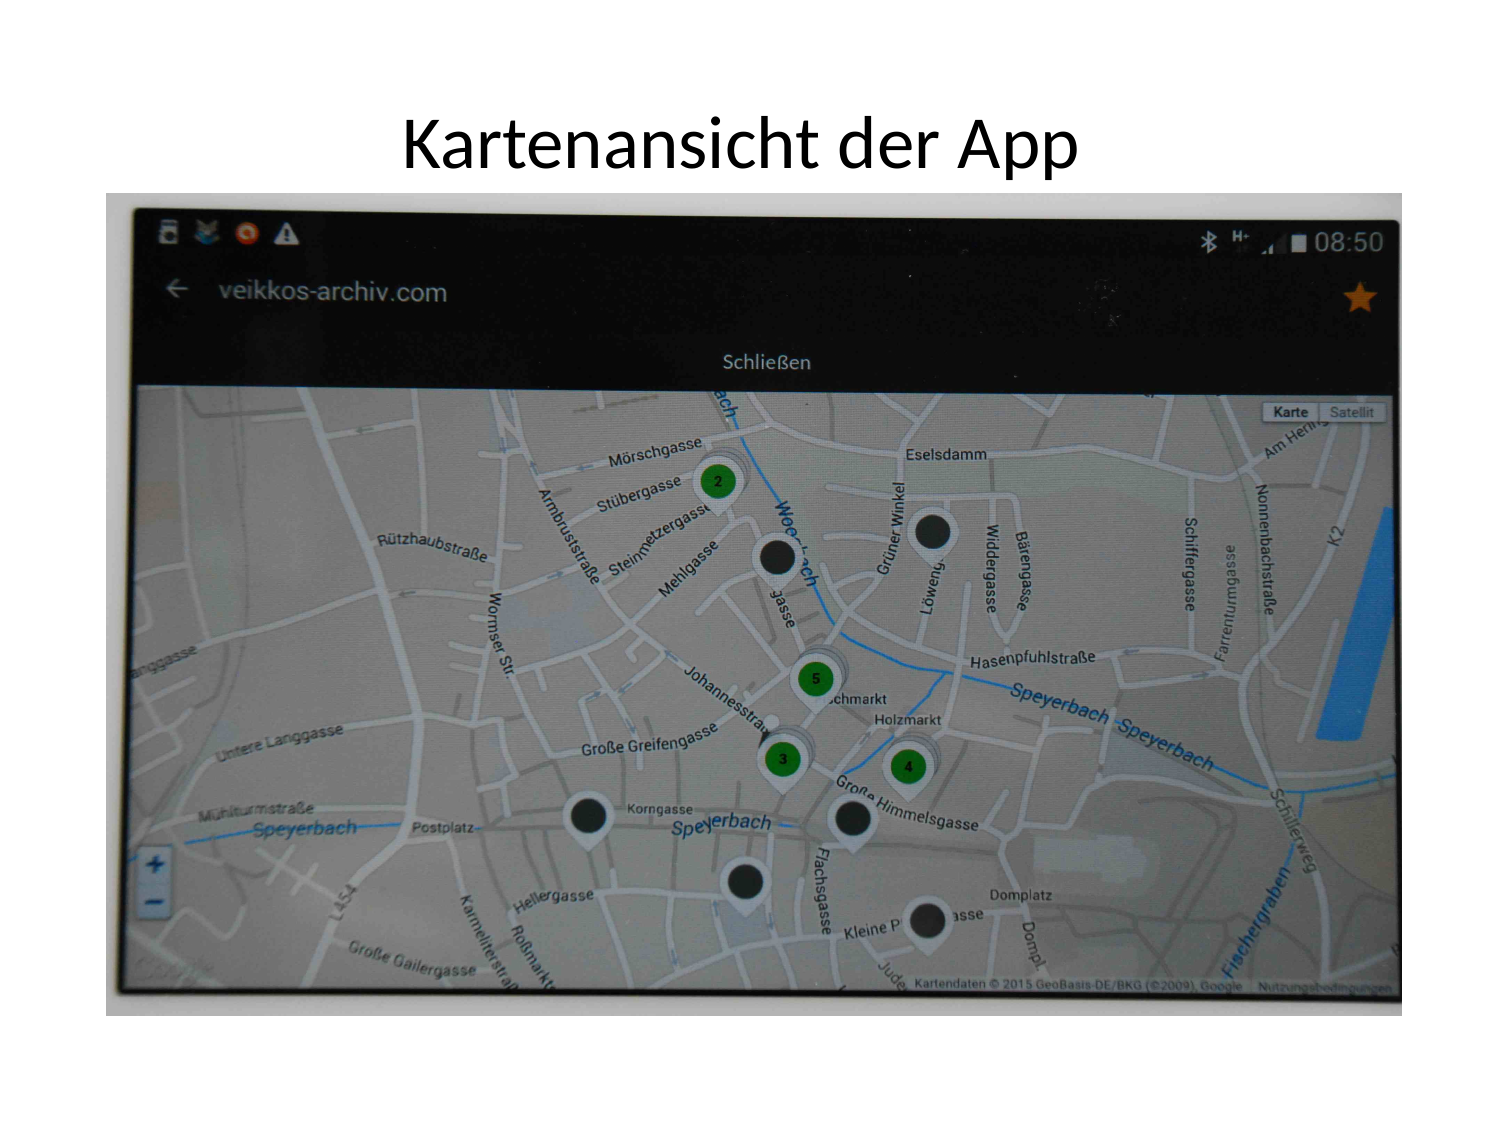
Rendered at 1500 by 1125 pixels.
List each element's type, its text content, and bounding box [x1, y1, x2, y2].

list [75, 172, 1426, 1071]
title Kartenansicht der App [75, 45, 1426, 172]
picture [106, 193, 1402, 1016]
